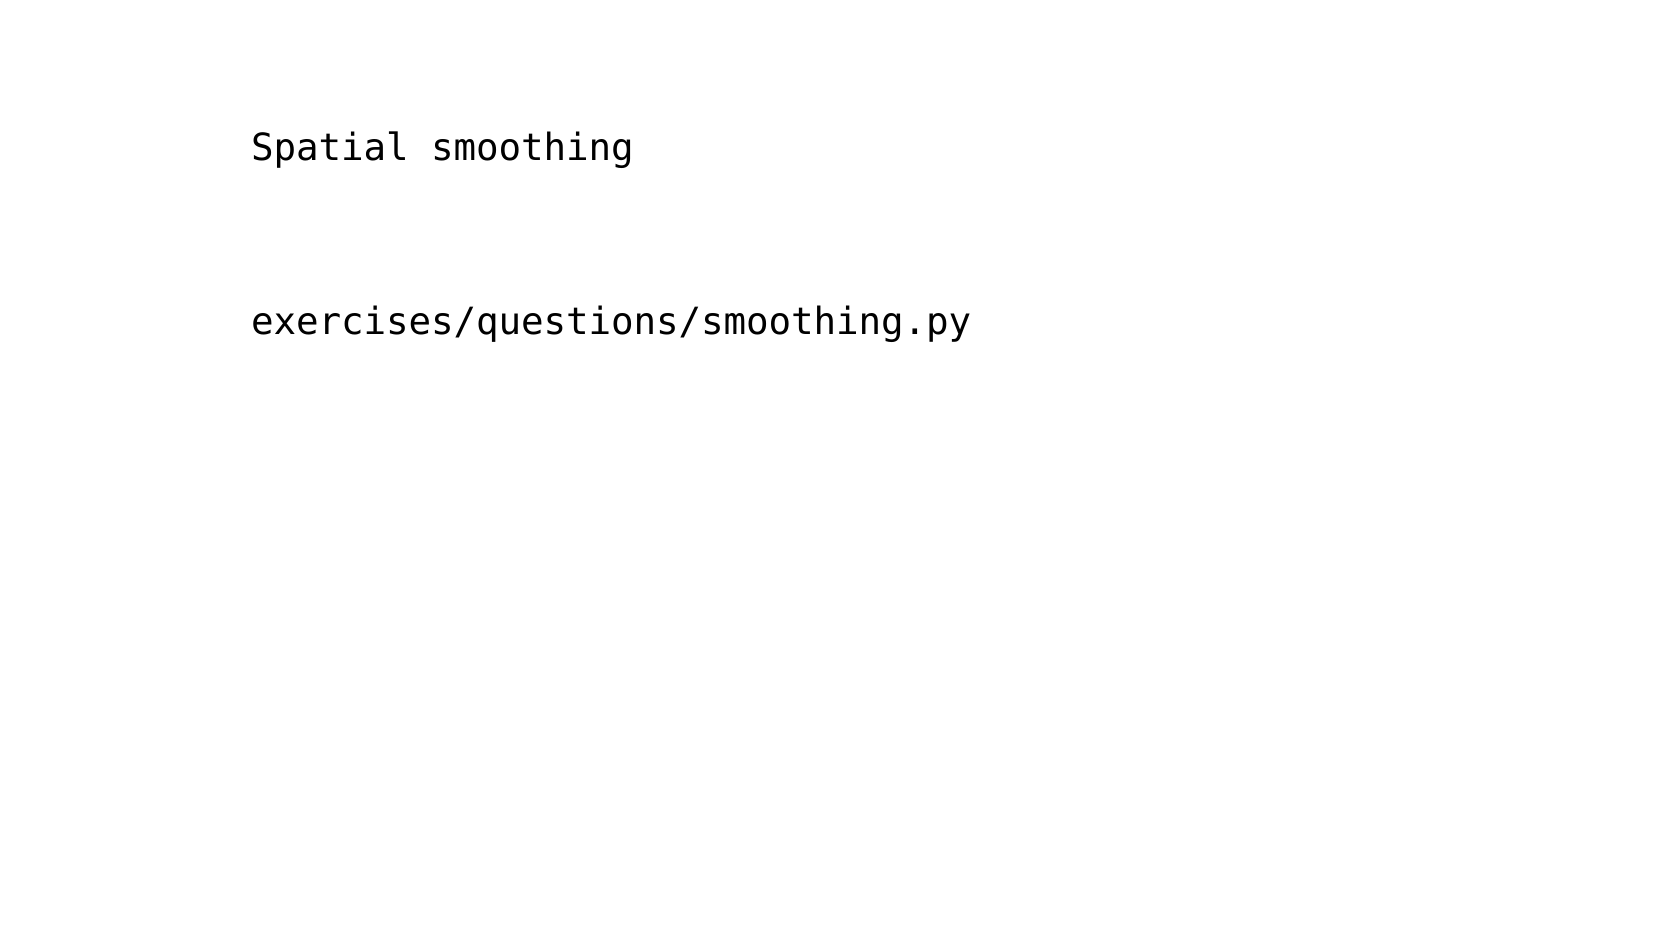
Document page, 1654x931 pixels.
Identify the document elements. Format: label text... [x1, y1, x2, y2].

text_box Spatial smoothing exercises/questions/smoothing.py [236, 118, 1447, 351]
